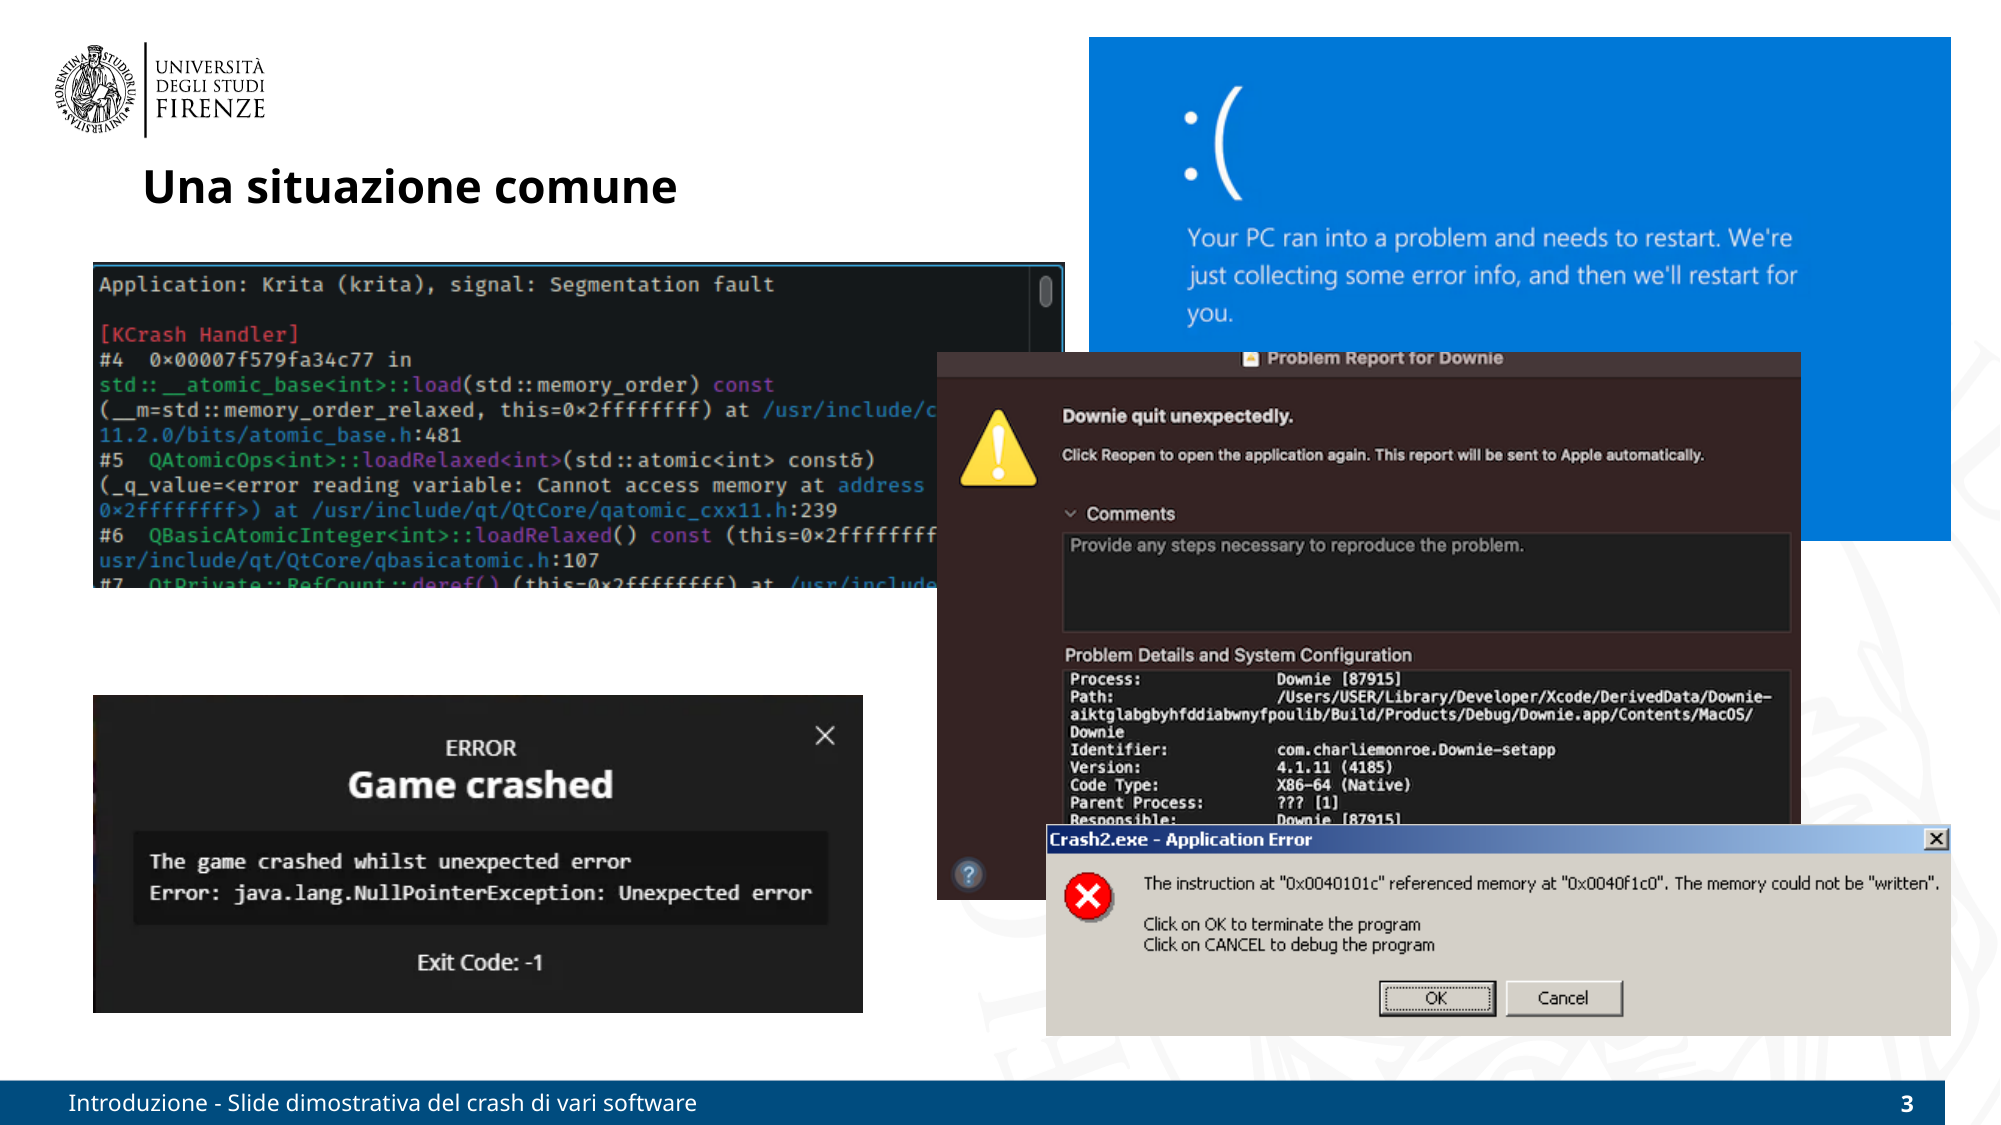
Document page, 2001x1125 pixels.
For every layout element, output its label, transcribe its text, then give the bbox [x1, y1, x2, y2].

picture [0, 0, 2000, 1125]
title Una situazione comune [127, 157, 1089, 298]
list Introduzione - Slide dimostrativa del crash di vari software [53, 1083, 1715, 1125]
